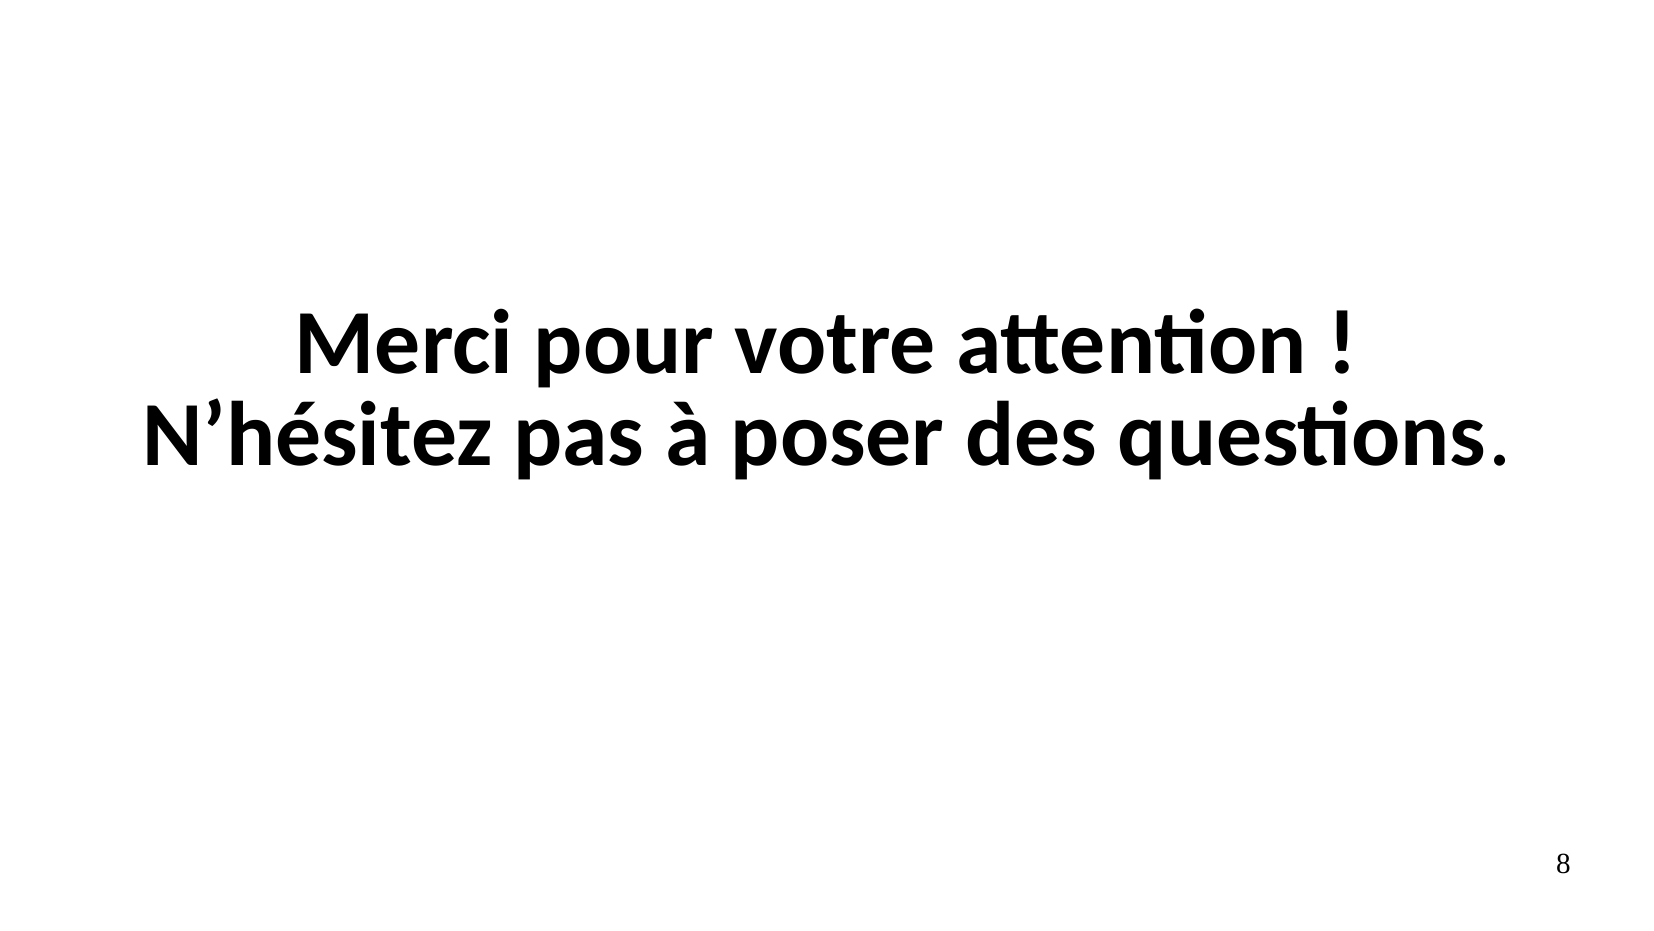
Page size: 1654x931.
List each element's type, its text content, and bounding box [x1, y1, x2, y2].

subtitle Merci pour votre attention ! N’hésitez pas à poser des questions. [82, 37, 1571, 757]
